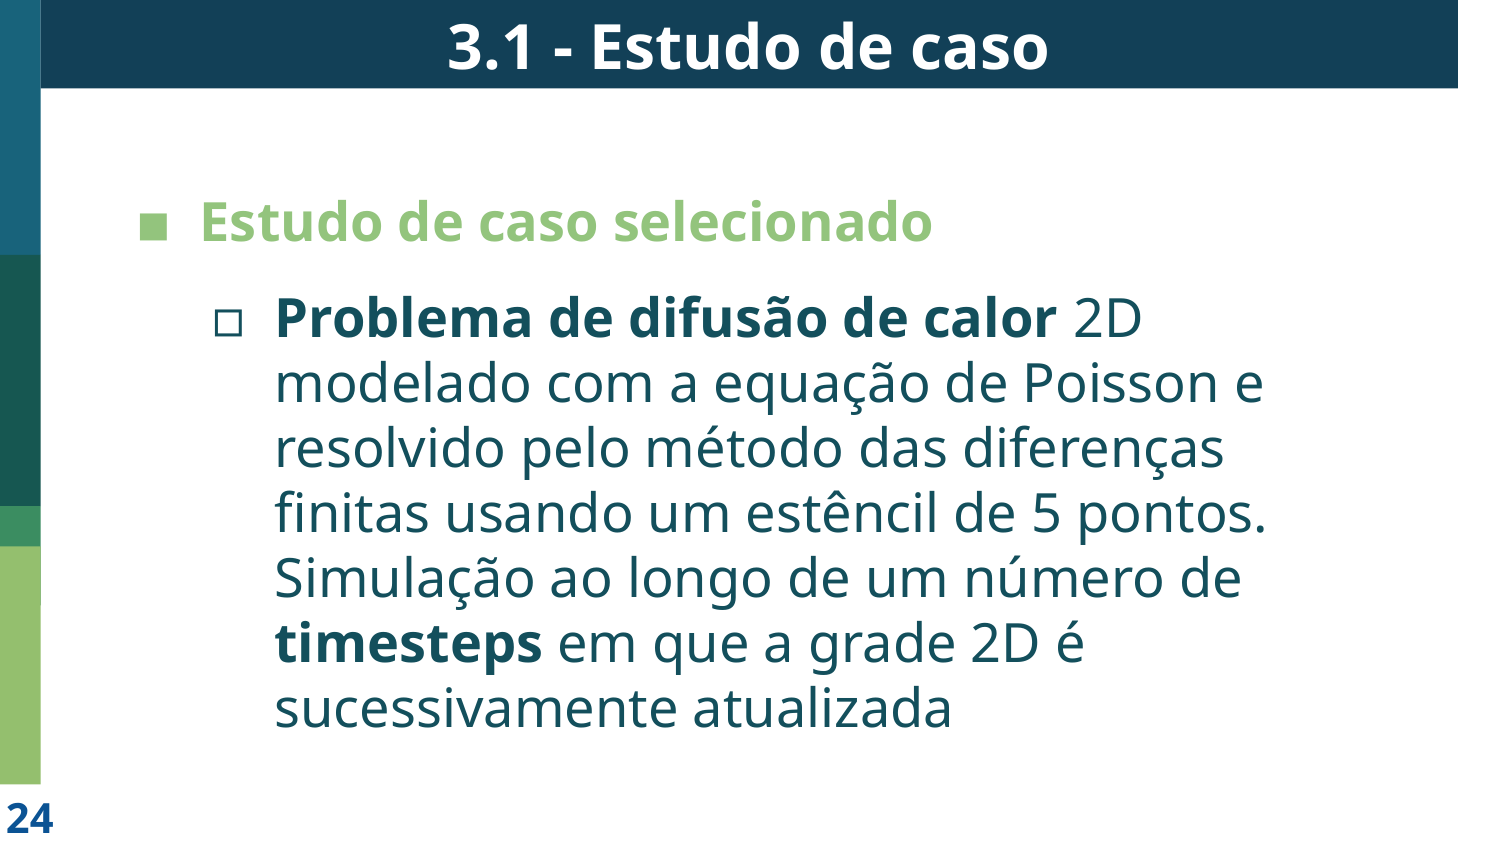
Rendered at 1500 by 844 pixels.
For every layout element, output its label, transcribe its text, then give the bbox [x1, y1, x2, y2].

slide_number <number> [0, 785, 59, 844]
title 3.1 - Estudo de caso [40, 0, 1459, 89]
list Estudo de caso selecionado Problema de difusão de calor 2D modelado com a equação de Poisson e resolvido pelo método das diferenças finitas usando um estêncil de 5 pontos. Simulação ao longo de um número de timesteps em que a grade 2D é sucessivamente atualizada [109, 182, 1391, 744]
